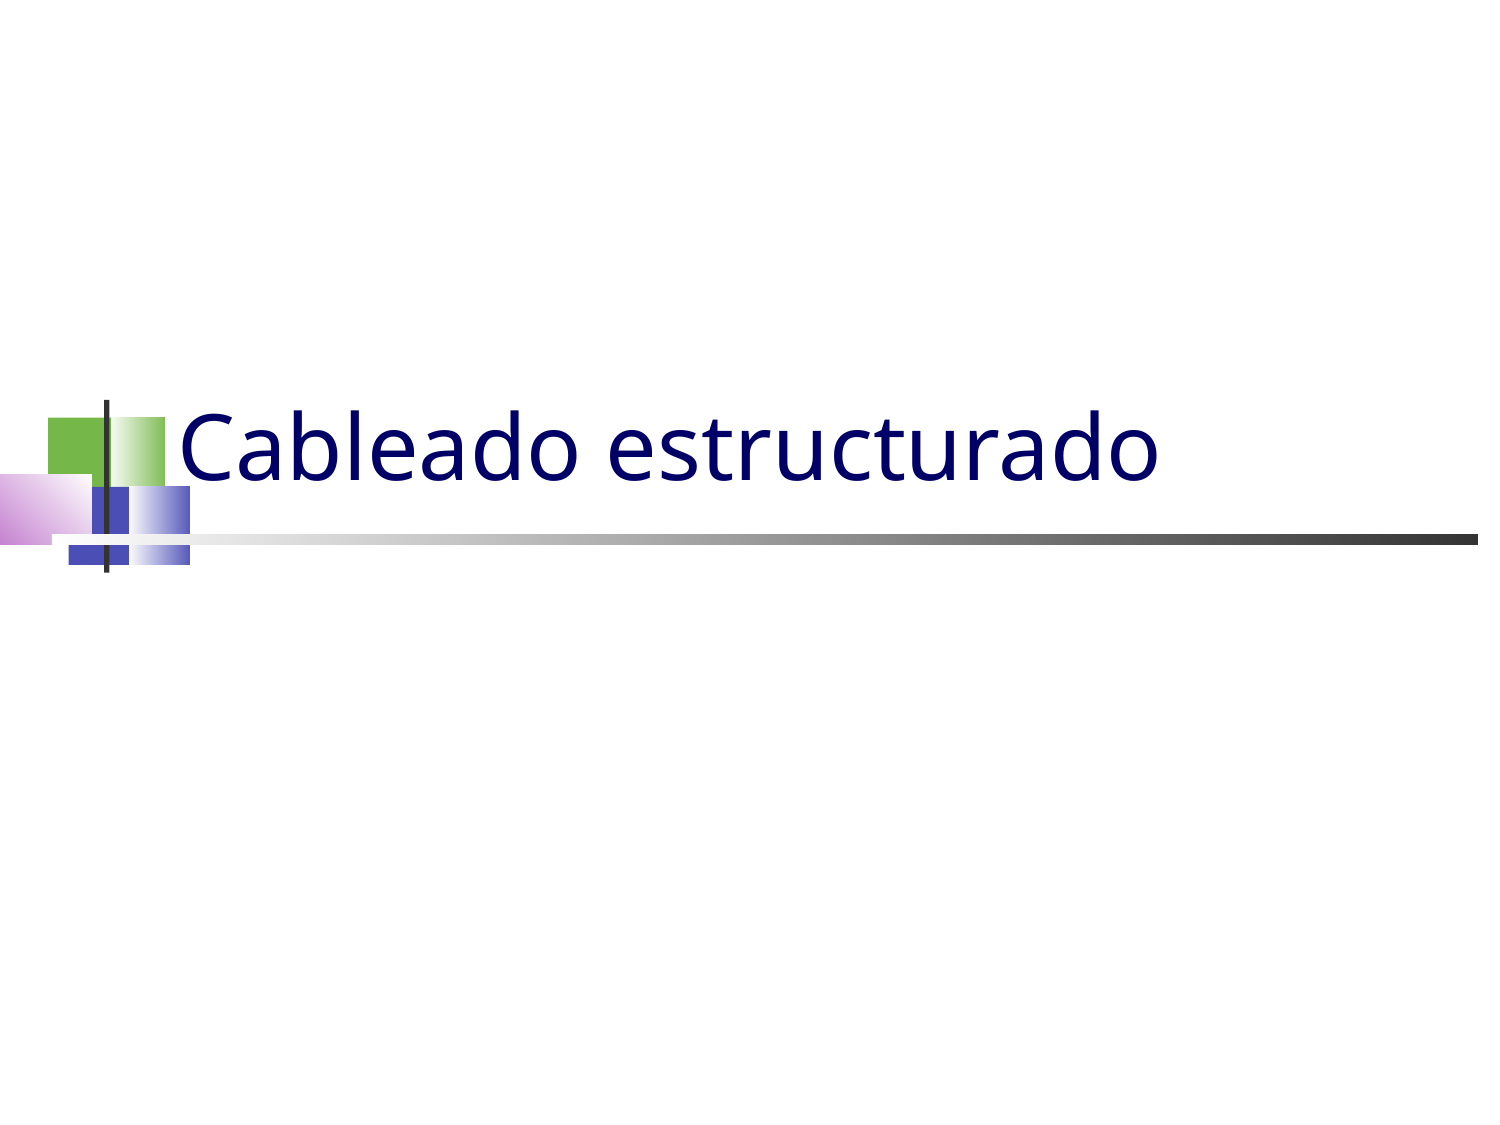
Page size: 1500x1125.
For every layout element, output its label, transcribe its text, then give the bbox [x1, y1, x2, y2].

title Cableado estructurado [162, 274, 1438, 515]
